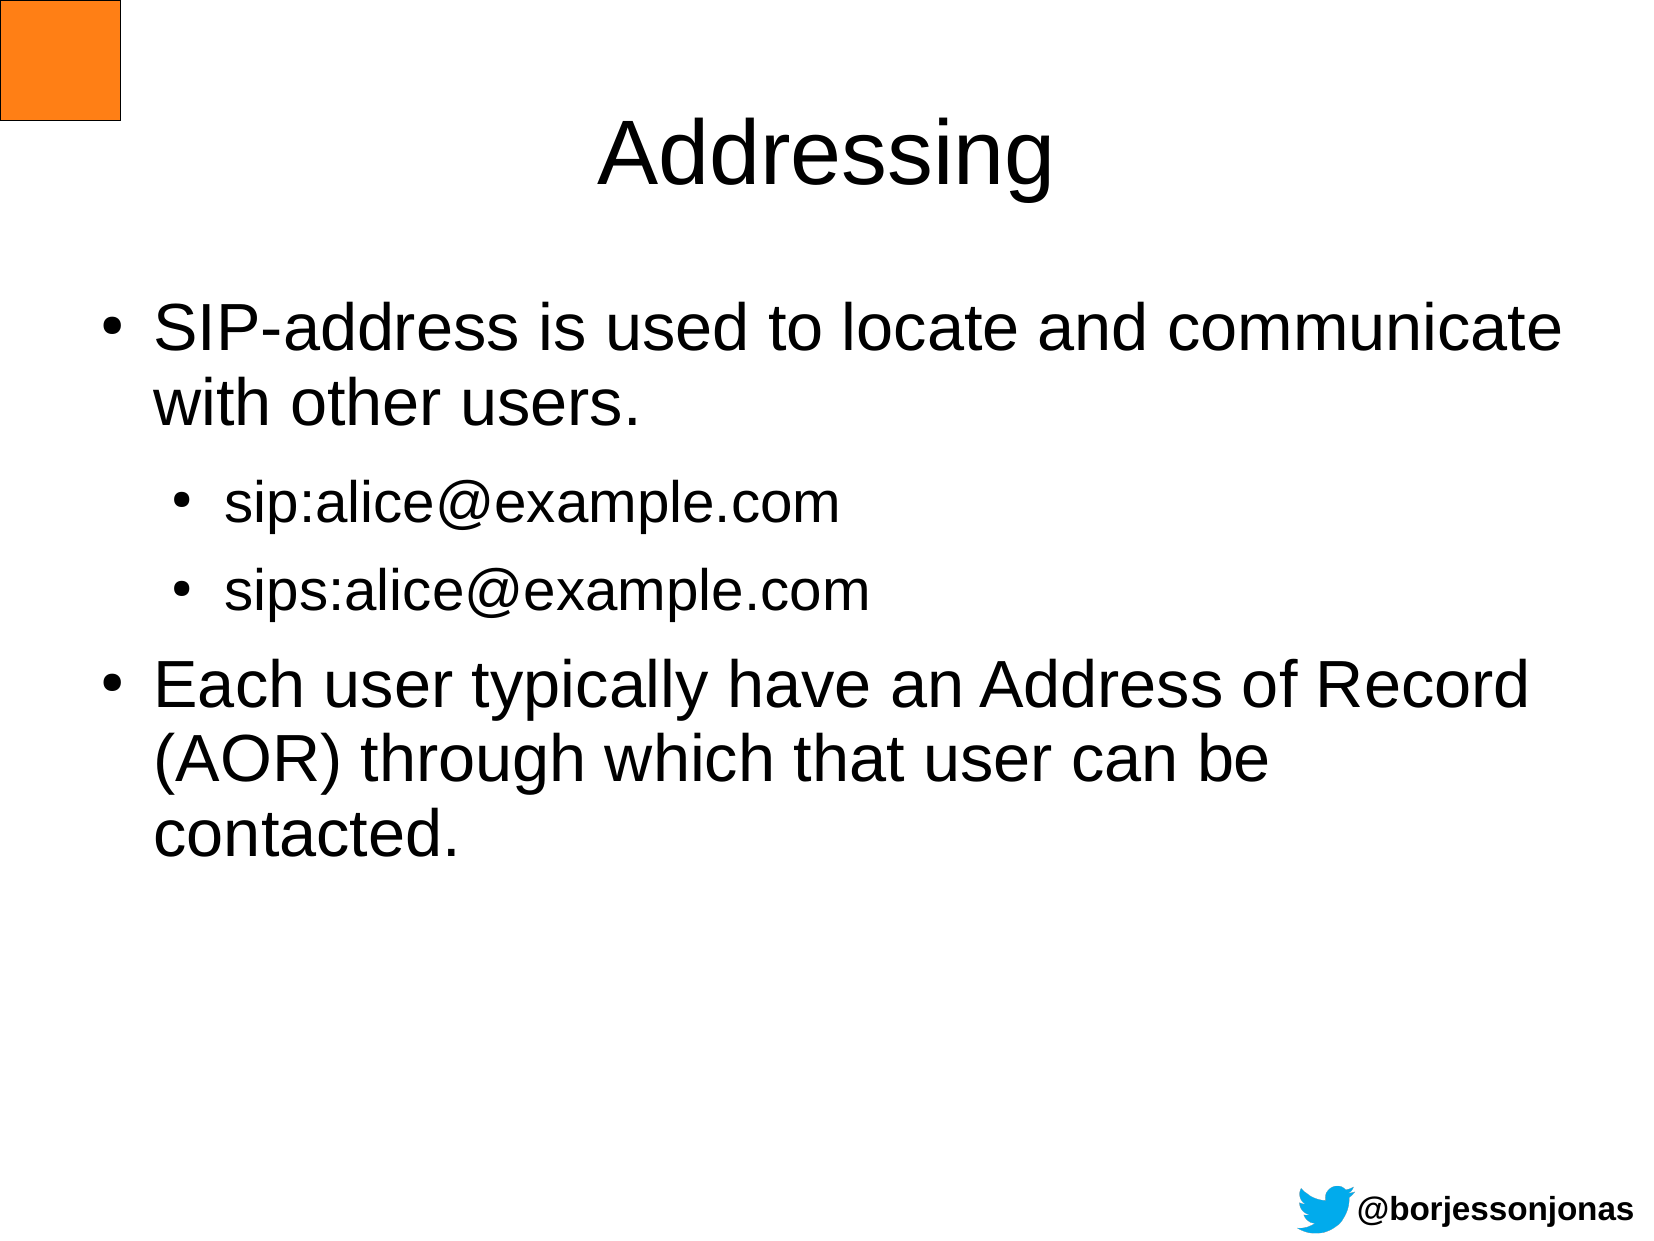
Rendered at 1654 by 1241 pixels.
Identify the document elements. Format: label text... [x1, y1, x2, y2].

list SIP-address is used to locate and communicate with other users. sip:alice@example.com sips:alice@example.com Each user typically have an Address of Record (AOR) through which that user can be contacted. [82, 290, 1571, 1109]
title Addressing [82, 49, 1571, 257]
picture [1277, 1160, 1375, 1241]
